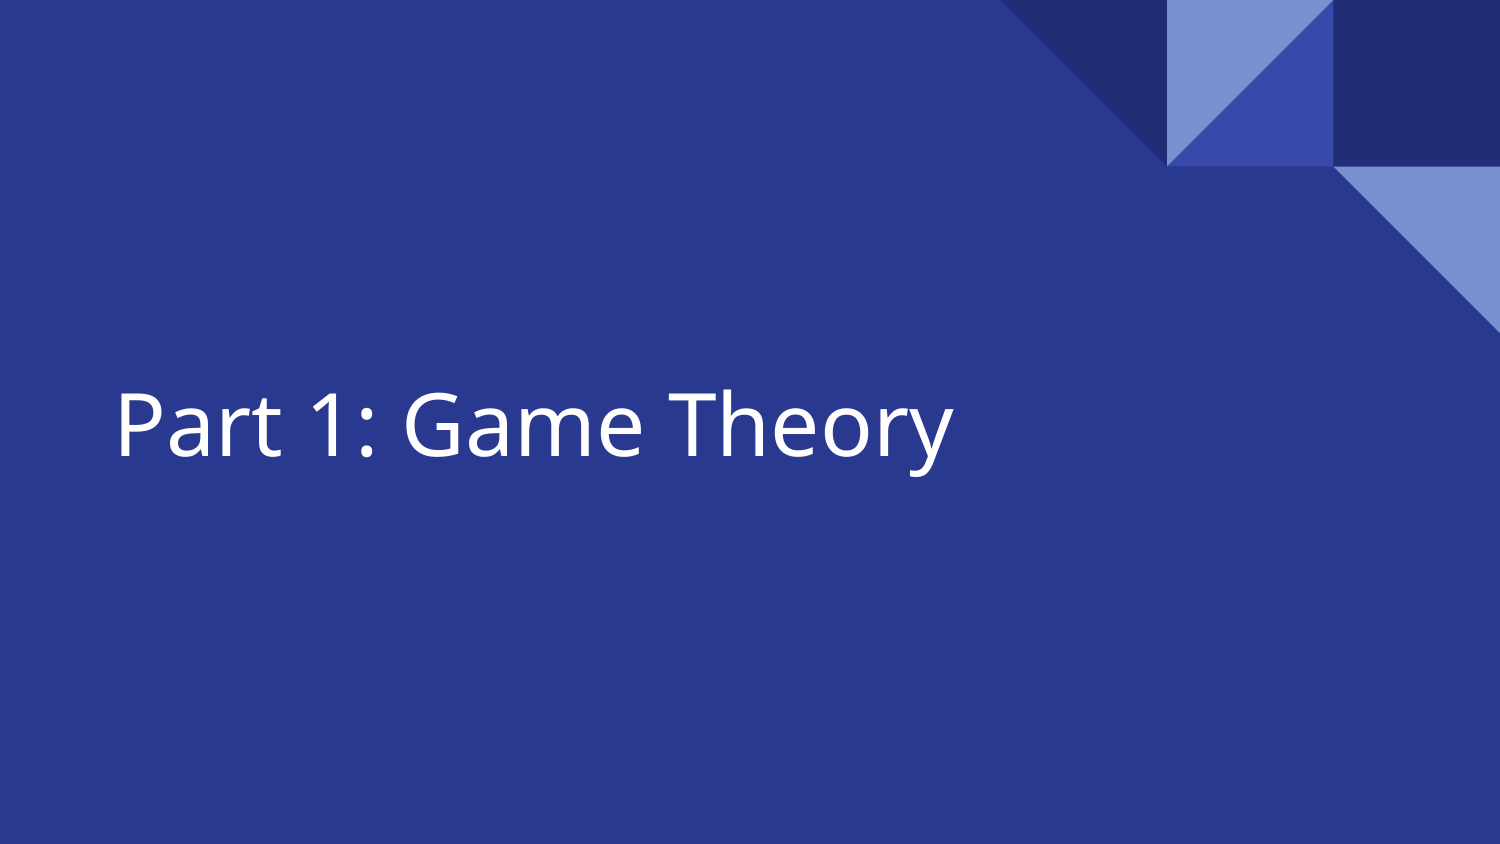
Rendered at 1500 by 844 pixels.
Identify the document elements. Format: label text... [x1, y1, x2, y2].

title Part 1: Game Theory [98, 353, 1447, 491]
